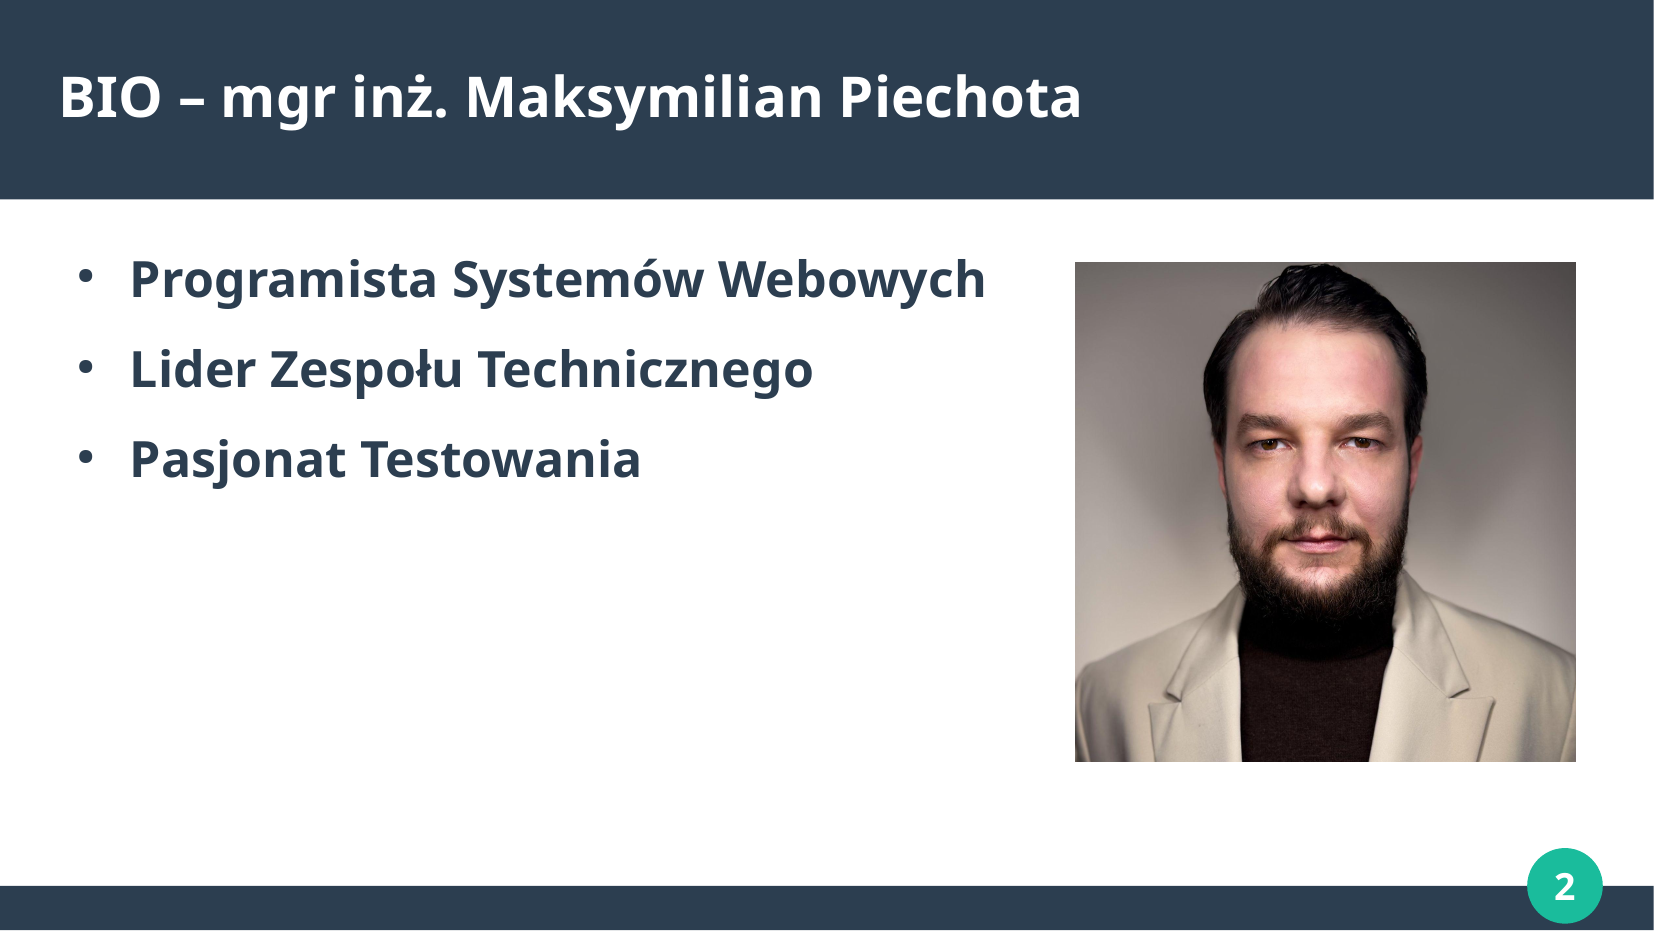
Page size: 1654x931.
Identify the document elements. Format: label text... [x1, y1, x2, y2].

title BIO – mgr inż. Maksymilian Piechota [59, 37, 1595, 156]
picture [1075, 262, 1576, 762]
list Programista Systemów Webowych Lider Zespołu Technicznego Pasjonat Testowania [59, 243, 1013, 864]
